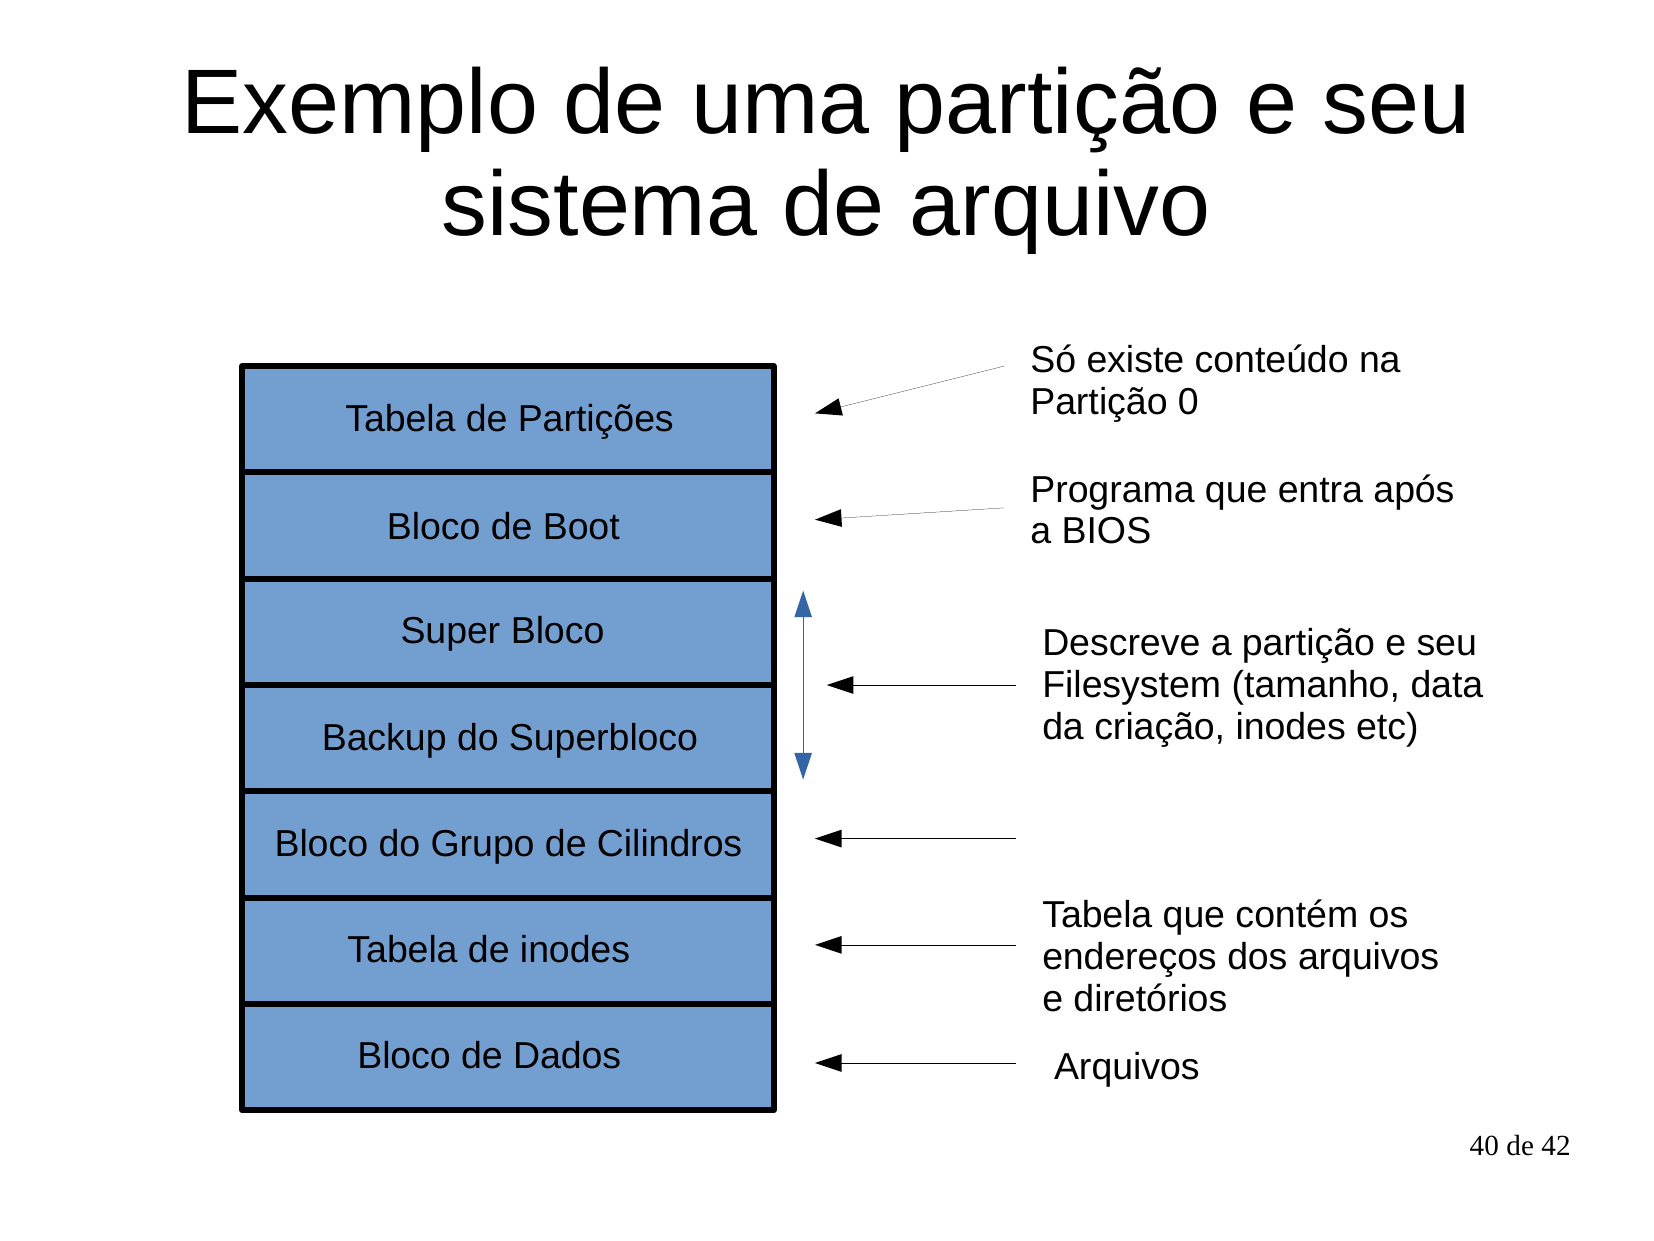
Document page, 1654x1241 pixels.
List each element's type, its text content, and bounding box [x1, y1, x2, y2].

text_box Programa que entra após a BIOS [1015, 460, 1470, 560]
text_box Super Bloco [385, 602, 620, 660]
text_box Bloco de Dados [342, 1027, 637, 1085]
text_box Tabela de Partições [330, 389, 689, 447]
text_box [242, 366, 774, 1111]
text_box Tabela que contém os endereços dos arquivos e diretórios [1027, 885, 1455, 1027]
text_box Bloco de Boot [372, 498, 635, 556]
title Exemplo de uma partição e seu sistema de arquivo [82, 49, 1571, 257]
text_box Tabela de inodes [332, 921, 645, 979]
text_box Bloco do Grupo de Cilindros [259, 814, 758, 872]
text_box Só existe conteúdo na Partição 0 [1015, 330, 1427, 430]
text_box Arquivos [1039, 1038, 1215, 1096]
text_box Backup do Superbloco [307, 708, 713, 766]
text_box Descreve a partição e seu Filesystem (tamanho, data da criação, inodes etc) [1027, 614, 1499, 755]
